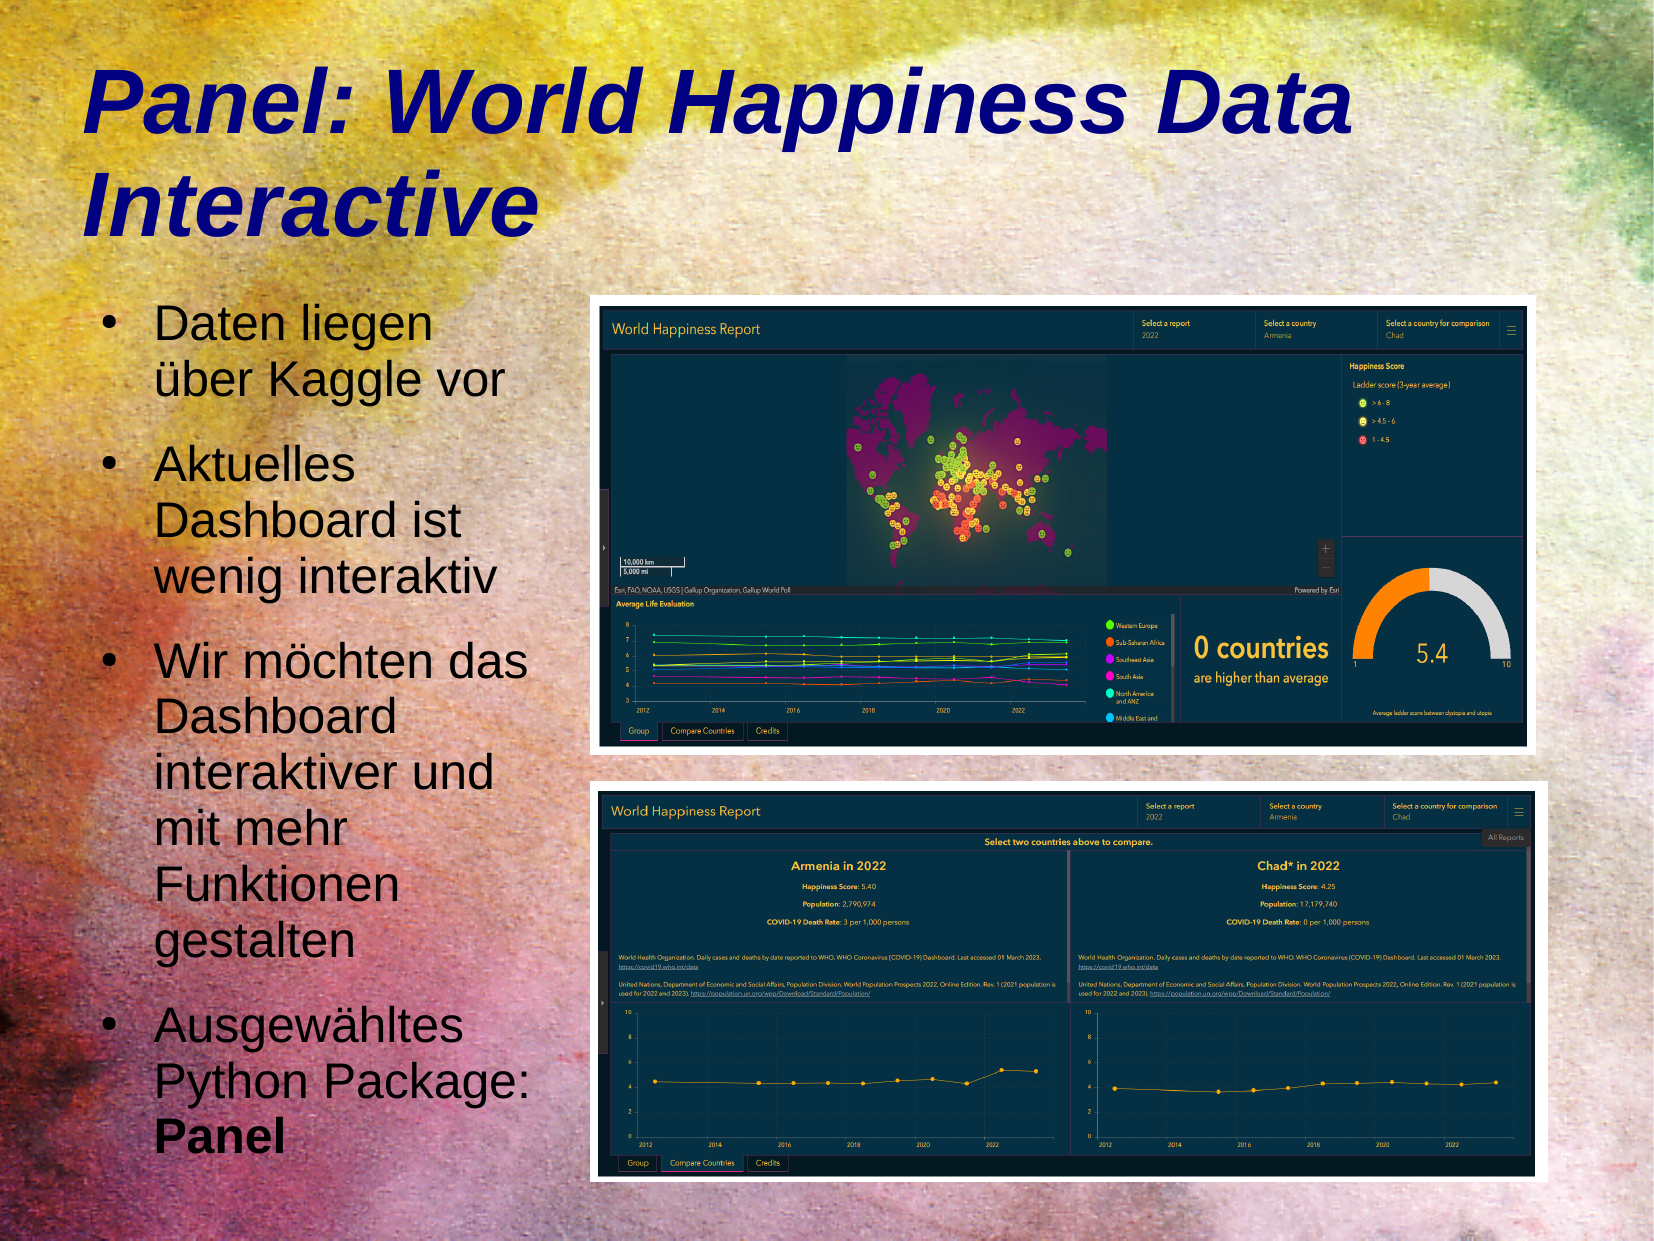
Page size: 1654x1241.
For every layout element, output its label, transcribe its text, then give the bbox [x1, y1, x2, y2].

list Daten liegen über Kaggle vor Aktuelles Dashboard ist wenig interaktiv Wir möchten das Dashboard interaktiver und mit mehr Funktionen gestalten Ausgewähltes Python Package: Panel [82, 295, 532, 1241]
title Panel: World Happiness Data Interactive [82, 49, 1571, 257]
picture [0, 0, 1654, 1241]
